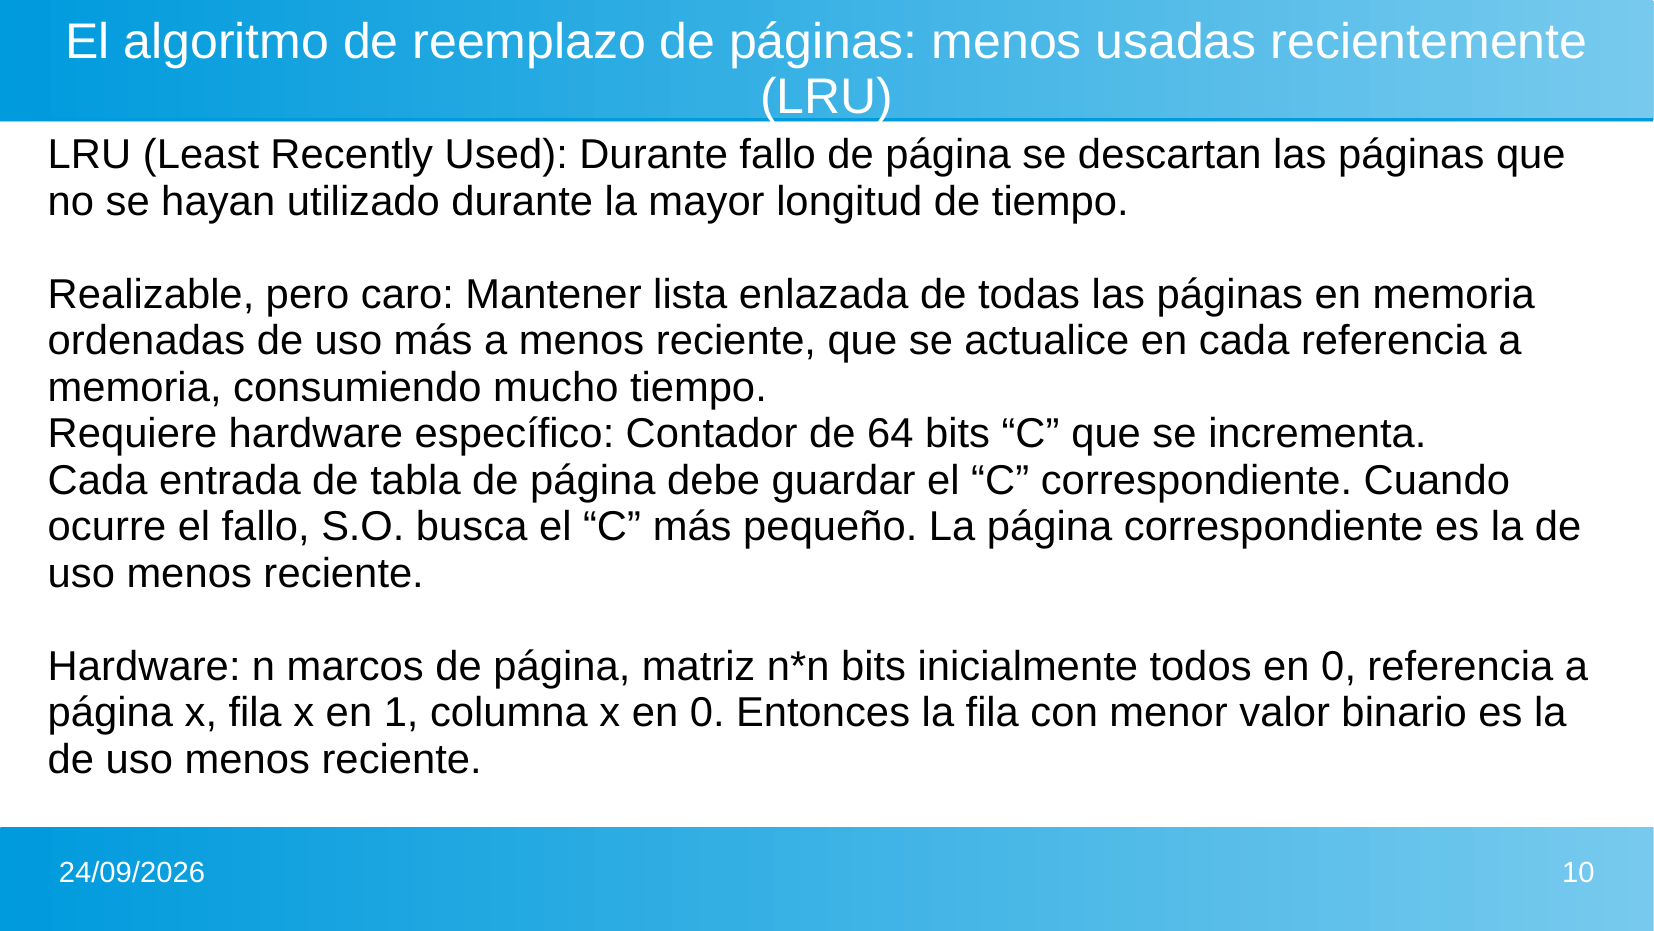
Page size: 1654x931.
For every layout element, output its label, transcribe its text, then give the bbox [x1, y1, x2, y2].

title El algoritmo de reemplazo de páginas: menos usadas recientemente (LRU) [59, 12, 1595, 123]
text_box LRU (Least Recently Used): Durante fallo de página se descartan las páginas que no se hayan utilizado durante la mayor longitud de tiempo. Realizable, pero caro: Mantener lista enlazada de todas las páginas en memoria ordenadas de uso más a menos reciente, que se actualice en cada referencia a memoria, consumiendo mucho tiempo. Requiere hardware específico: Contador de 64 bits “C” que se incrementa. Cada entrada de tabla de página debe guardar el “C” correspondiente. Cuando ocurre el fallo, S.O. busca el “C” más pequeño. La página correspondiente es la de uso menos reciente. Hardware: n marcos de página, matriz n*n bits inicialmente todos en 0, referencia a página x, fila x en 1, columna x en 0. Entonces la fila con menor valor binario es la de uso menos reciente. [32, 123, 1628, 790]
